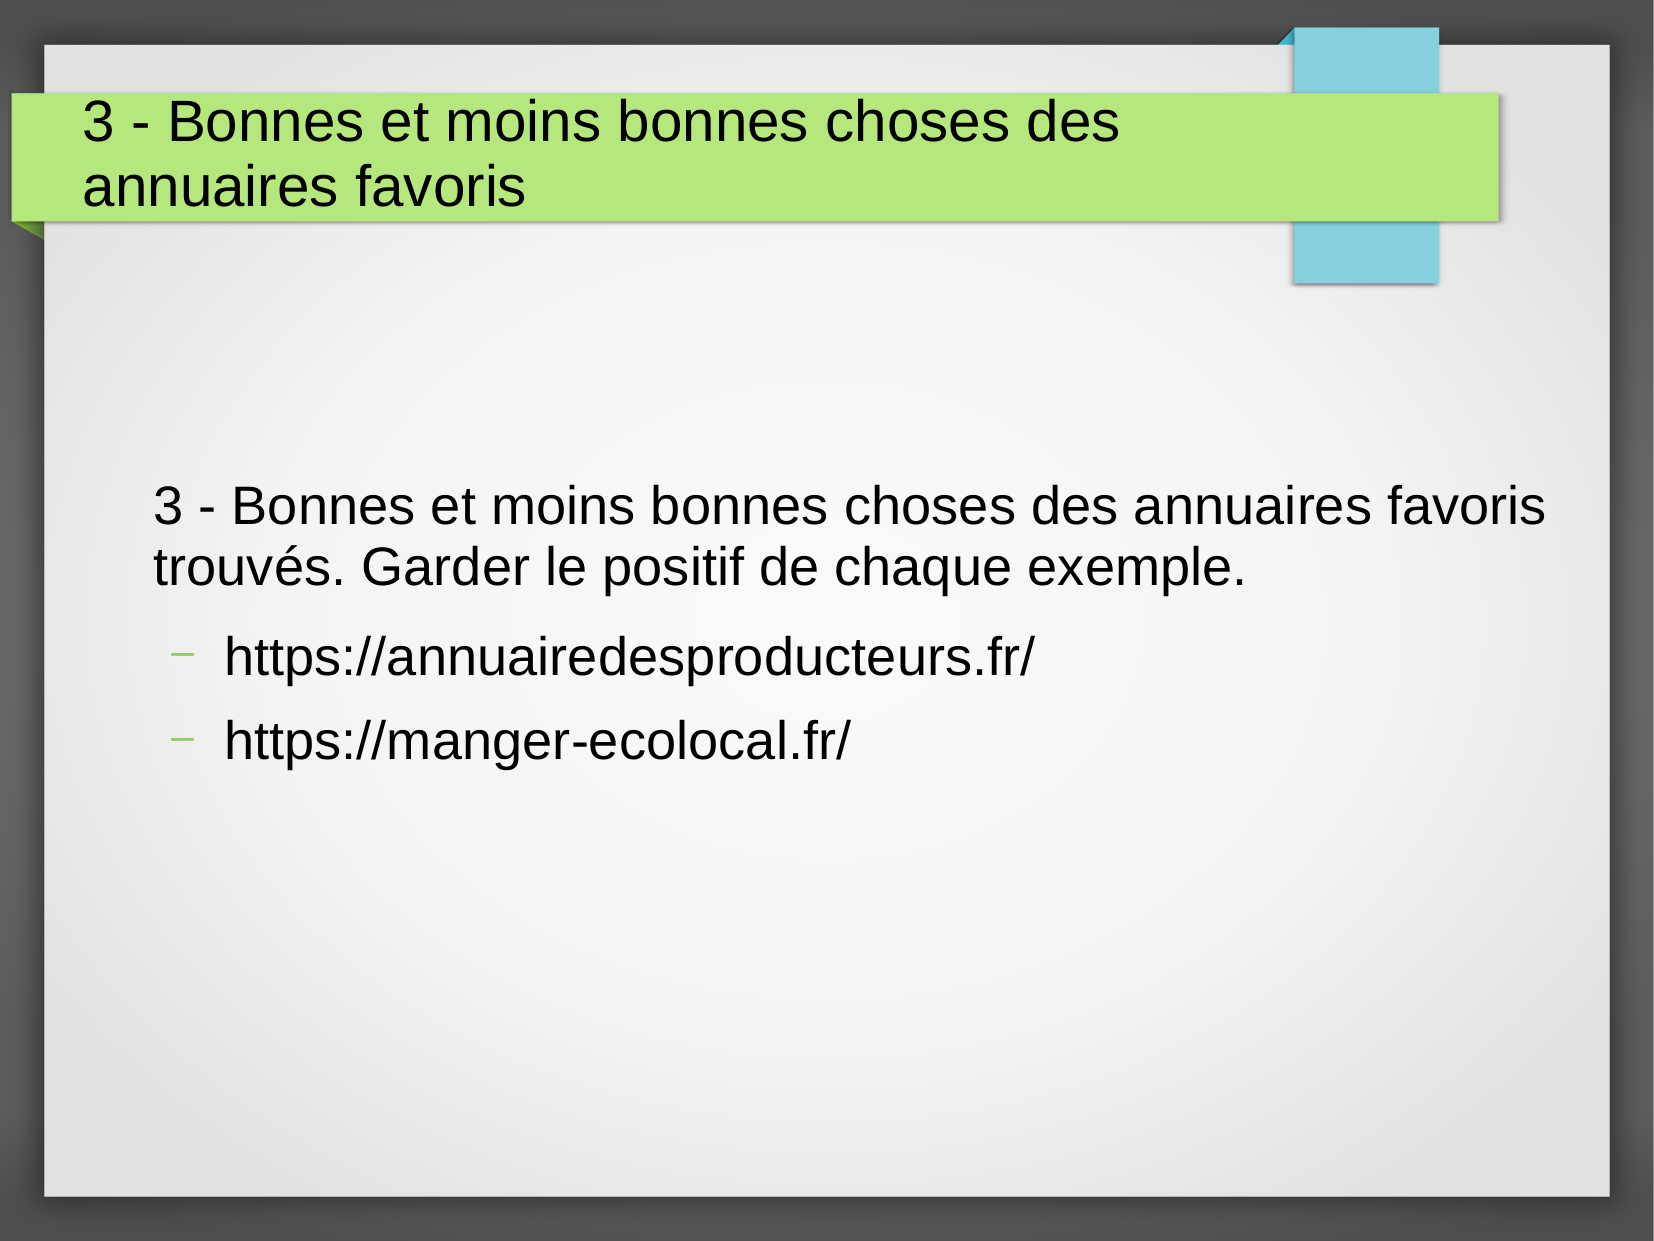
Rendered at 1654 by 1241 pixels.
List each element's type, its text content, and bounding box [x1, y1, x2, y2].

title 3 - Bonnes et moins bonnes choses des annuaires favoris [82, 88, 1264, 219]
picture [0, 0, 1654, 1241]
list 3 - Bonnes et moins bonnes choses des annuaires favoris trouvés. Garder le positif de chaque exemple. https://annuairedesproducteurs.fr/ https://manger-ecolocal.fr/ [82, 295, 1571, 1015]
